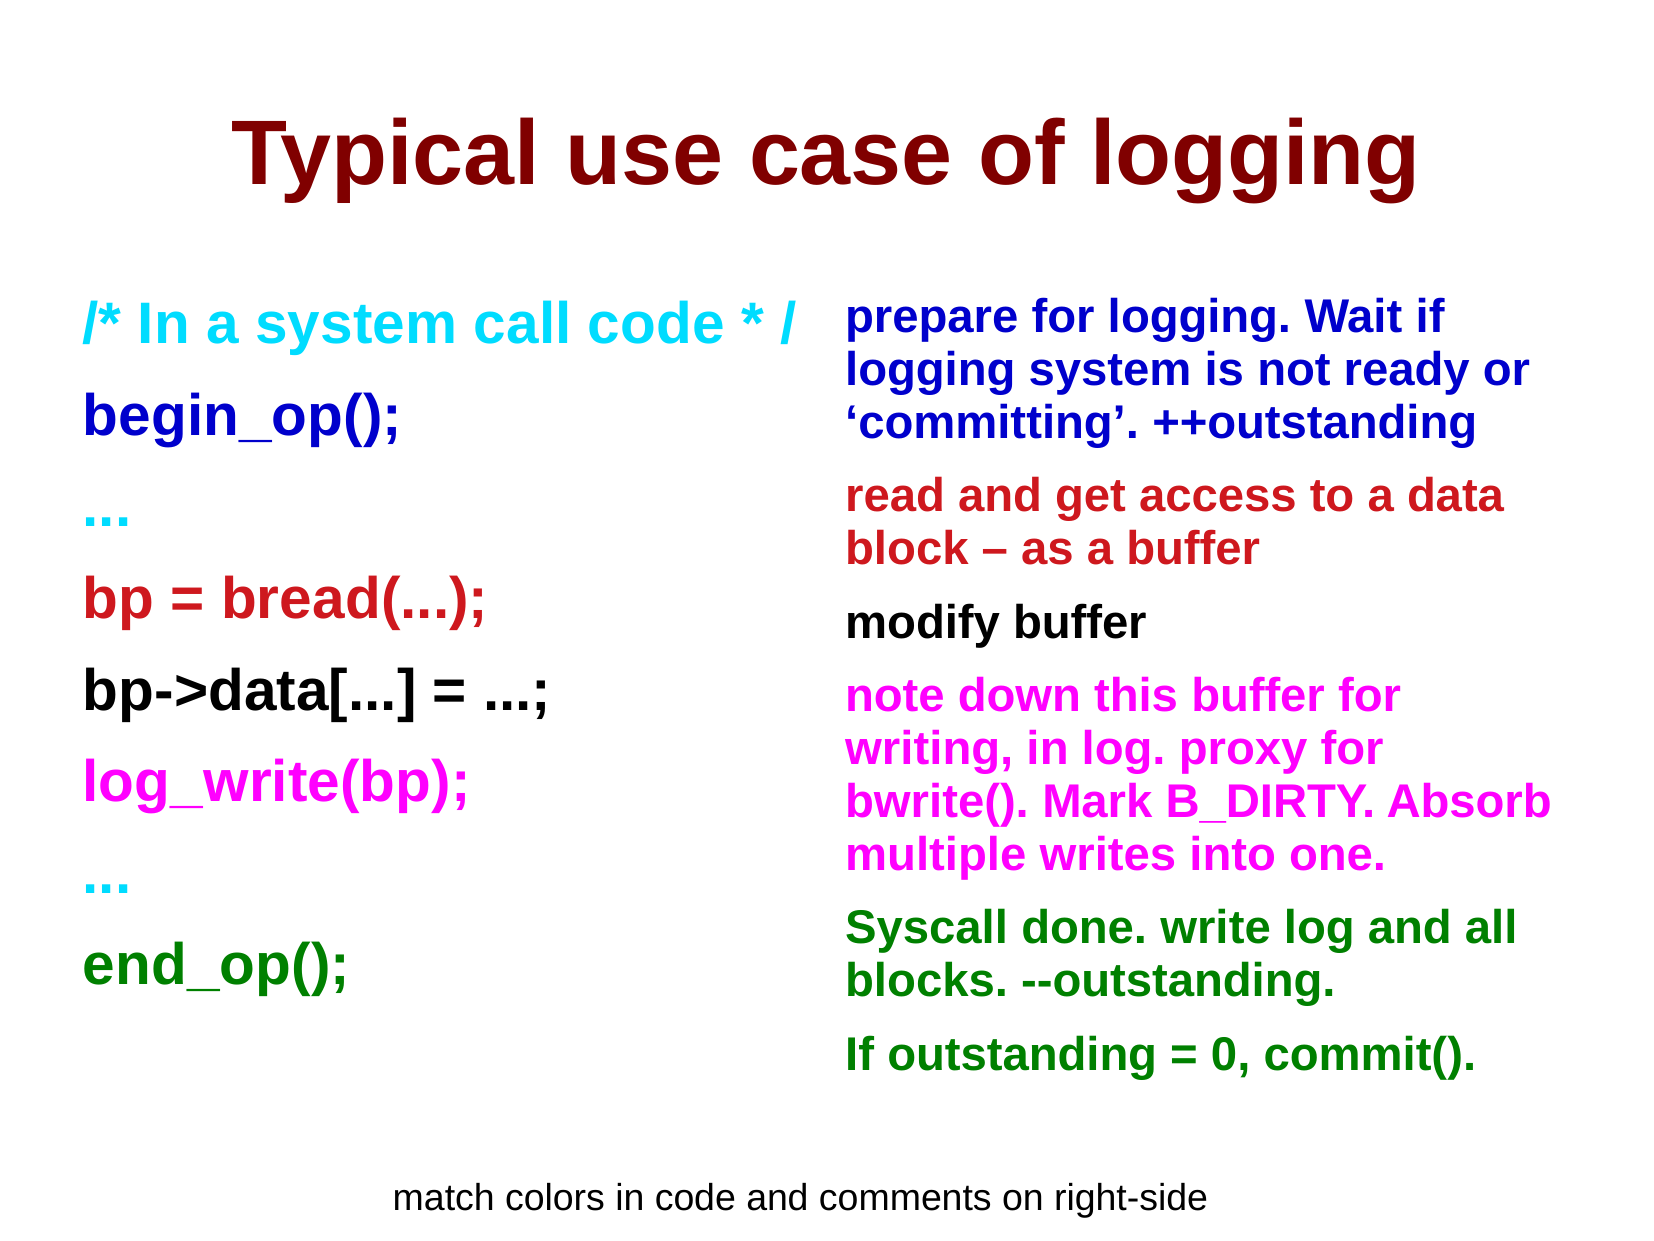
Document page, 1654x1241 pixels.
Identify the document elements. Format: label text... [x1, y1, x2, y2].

list prepare for logging. Wait if logging system is not ready or ‘committing’. ++outstanding read and get access to a data block – as a buffer modify buffer note down this buffer for writing, in log. proxy for bwrite(). Mark B_DIRTY. Absorb multiple writes into one. Syscall done. write log and all blocks. --outstanding. If outstanding = 0, commit(). [845, 290, 1560, 1134]
list /* In a system call code * / begin_op(); ... bp = bread(...); bp->data[...] = ...; log_write(bp); ... end_op(); [82, 290, 809, 1010]
text_box match colors in code and comments on right-side [377, 1169, 1276, 1227]
title Typical use case of logging [82, 49, 1571, 257]
